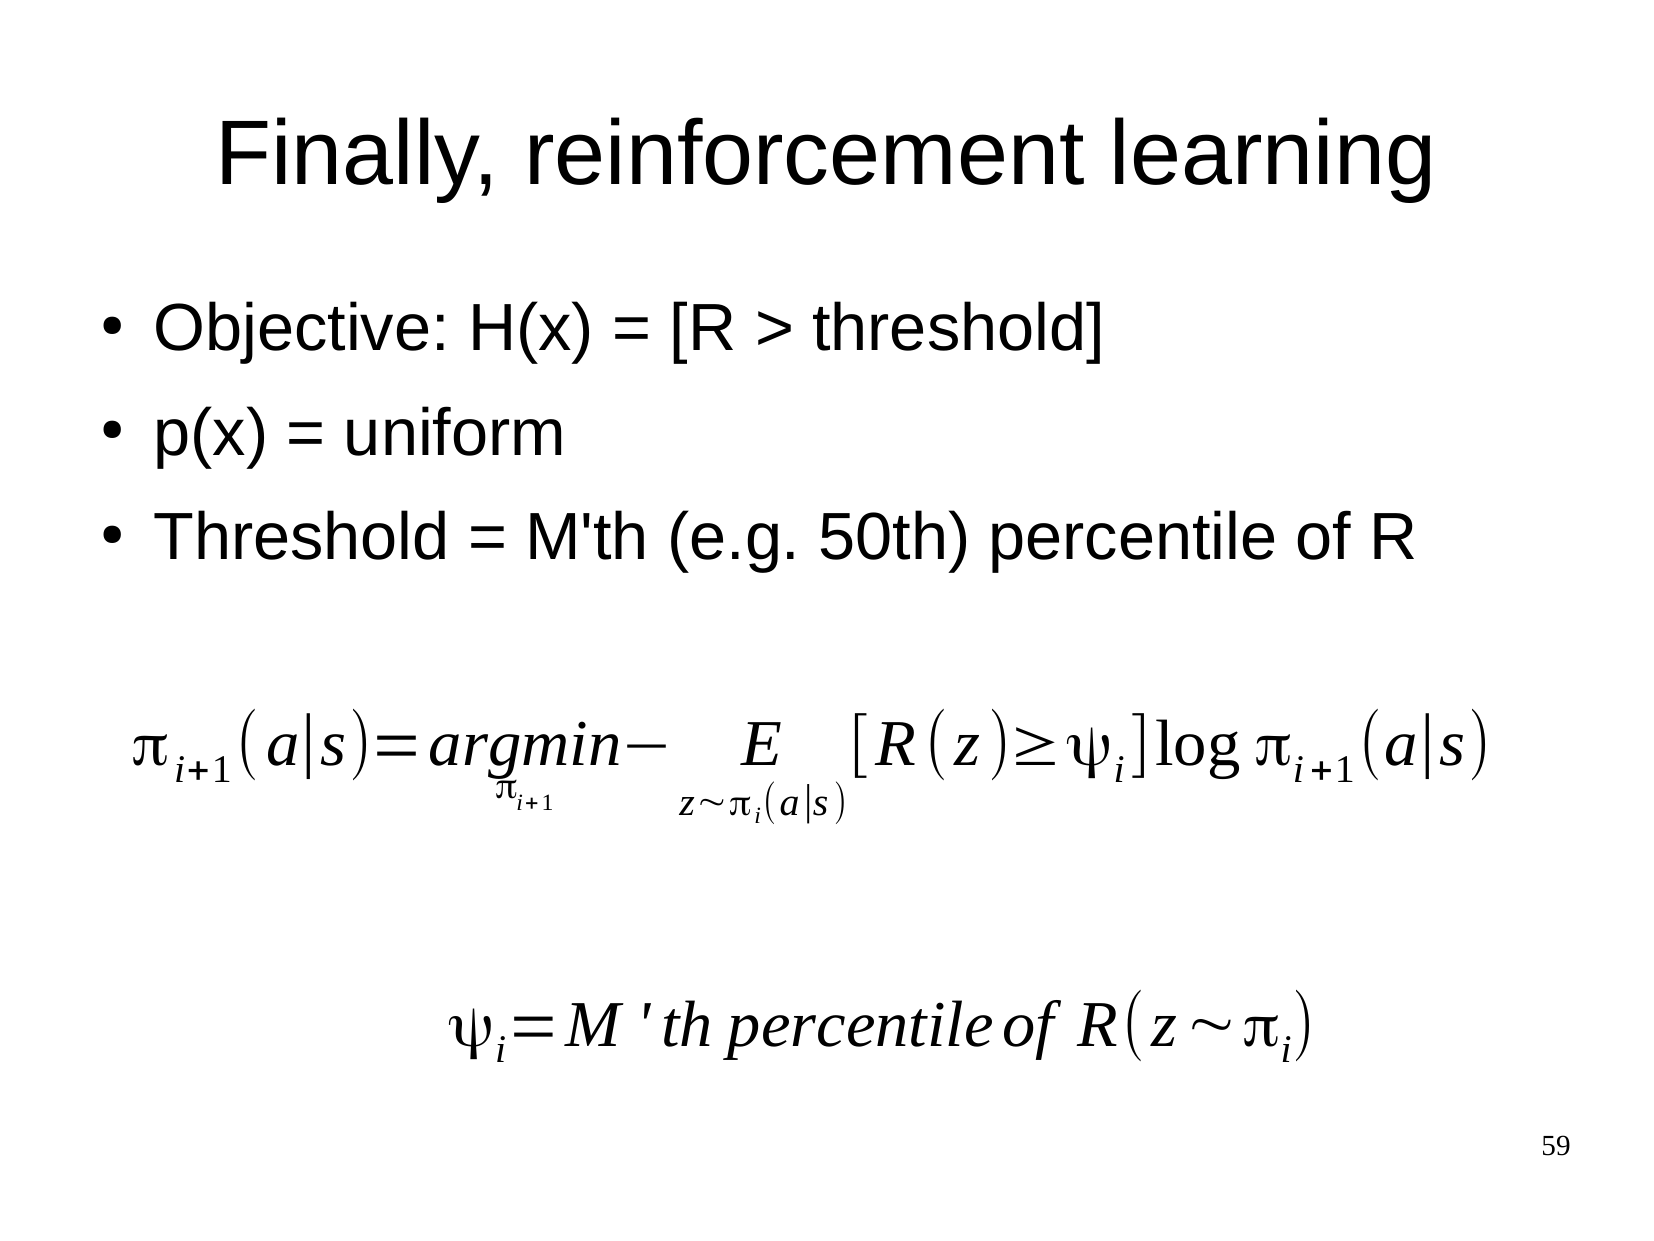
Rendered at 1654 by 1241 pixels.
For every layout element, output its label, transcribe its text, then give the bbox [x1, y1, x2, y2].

title Finally, reinforcement learning [82, 49, 1571, 257]
chart [428, 984, 1333, 1070]
chart [115, 704, 1508, 831]
list Objective: H(x) = [R > threshold] p(x) = uniform Threshold = M'th (e.g. 50th) percentile of R [82, 290, 1571, 1241]
